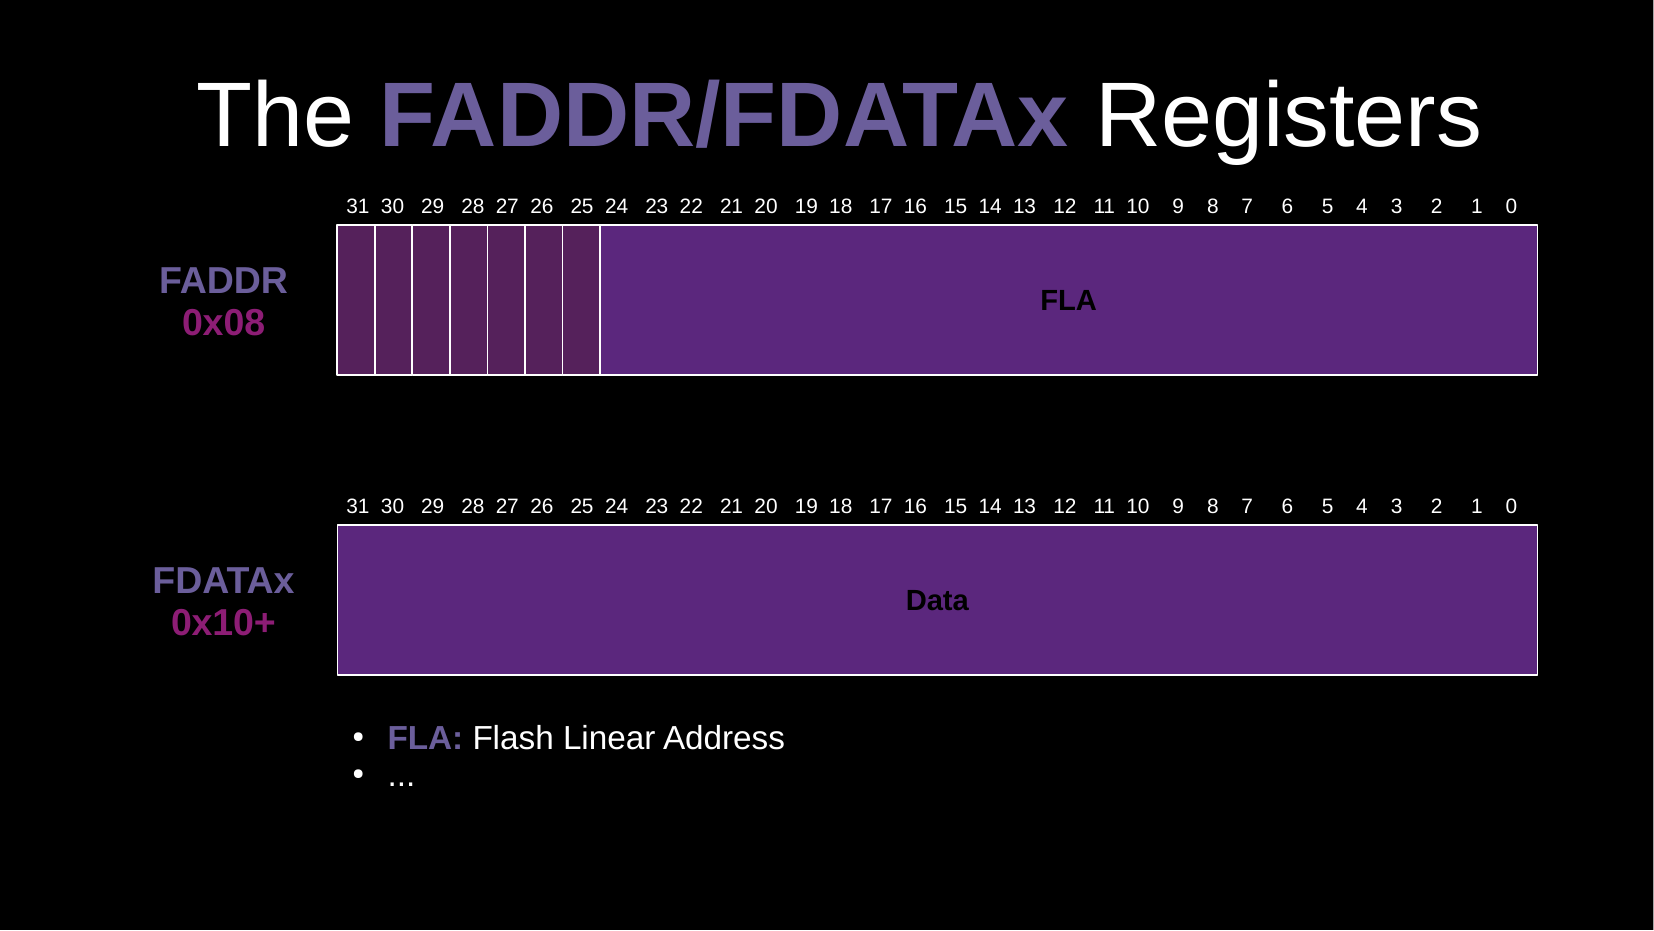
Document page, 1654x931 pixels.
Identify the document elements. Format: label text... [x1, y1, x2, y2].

text_box FADDR 0x08 [112, 244, 335, 358]
text_box 31 30 29 28 27 26 25 24 23 22 21 20 19 18 17 16 15 14 13 12 11 10 9 8 7 6 5 4 3 2 1 0 [331, 187, 1538, 226]
text_box 31 30 29 28 27 26 25 24 23 22 21 20 19 18 17 16 15 14 13 12 11 10 9 8 7 6 5 4 3 2 1 0 [331, 487, 1538, 526]
title The FADDR/FDATAx Registers [82, 37, 1571, 193]
text_box Data [337, 526, 1538, 676]
text_box FLA: Flash Linear Address ... [337, 712, 1538, 913]
text_box [337, 225, 599, 376]
text_box FLA [599, 226, 1538, 376]
text_box FDATAx 0x10+ [112, 544, 335, 658]
